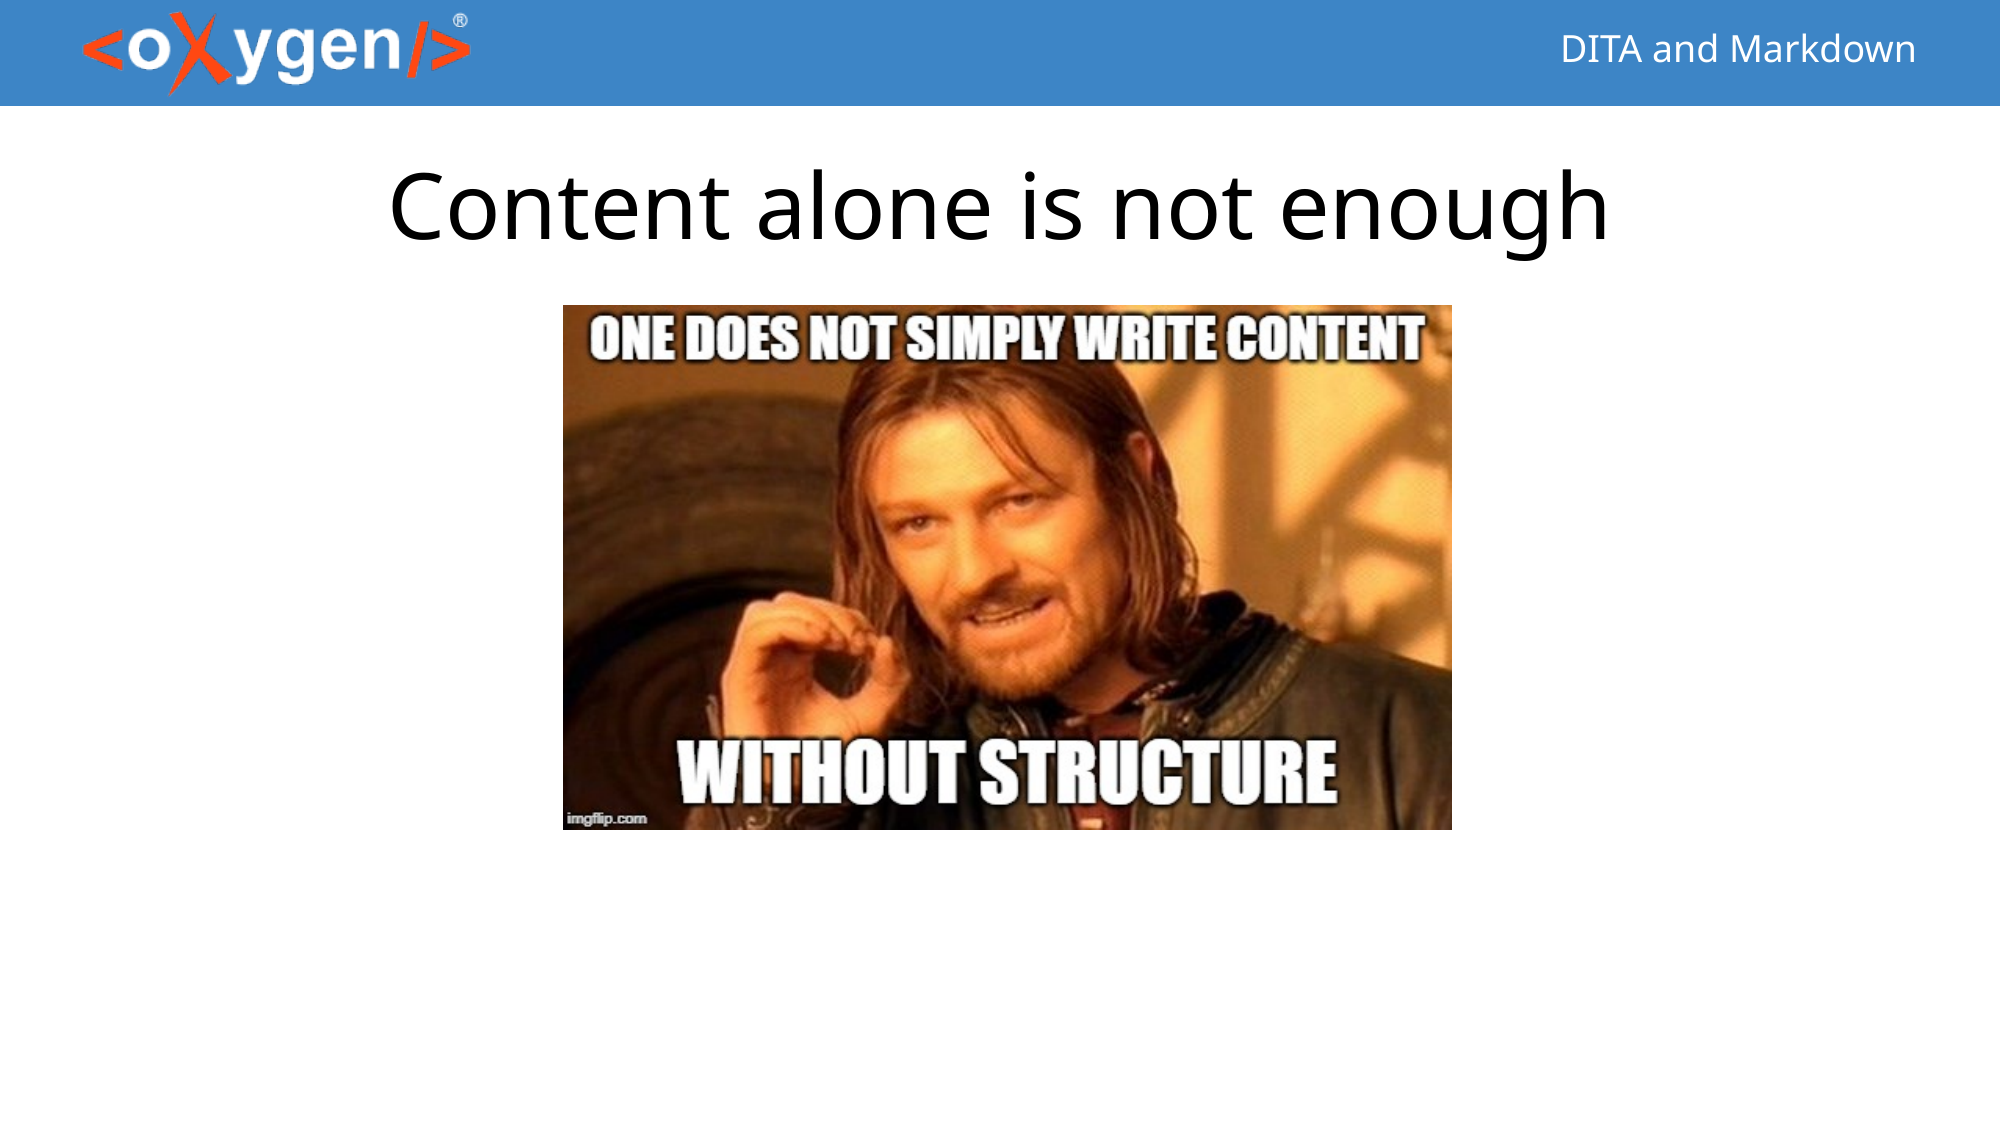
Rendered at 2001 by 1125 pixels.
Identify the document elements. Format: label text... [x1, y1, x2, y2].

picture [563, 305, 1452, 830]
picture [75, 0, 488, 106]
title Content alone is not enough [99, 109, 1900, 298]
